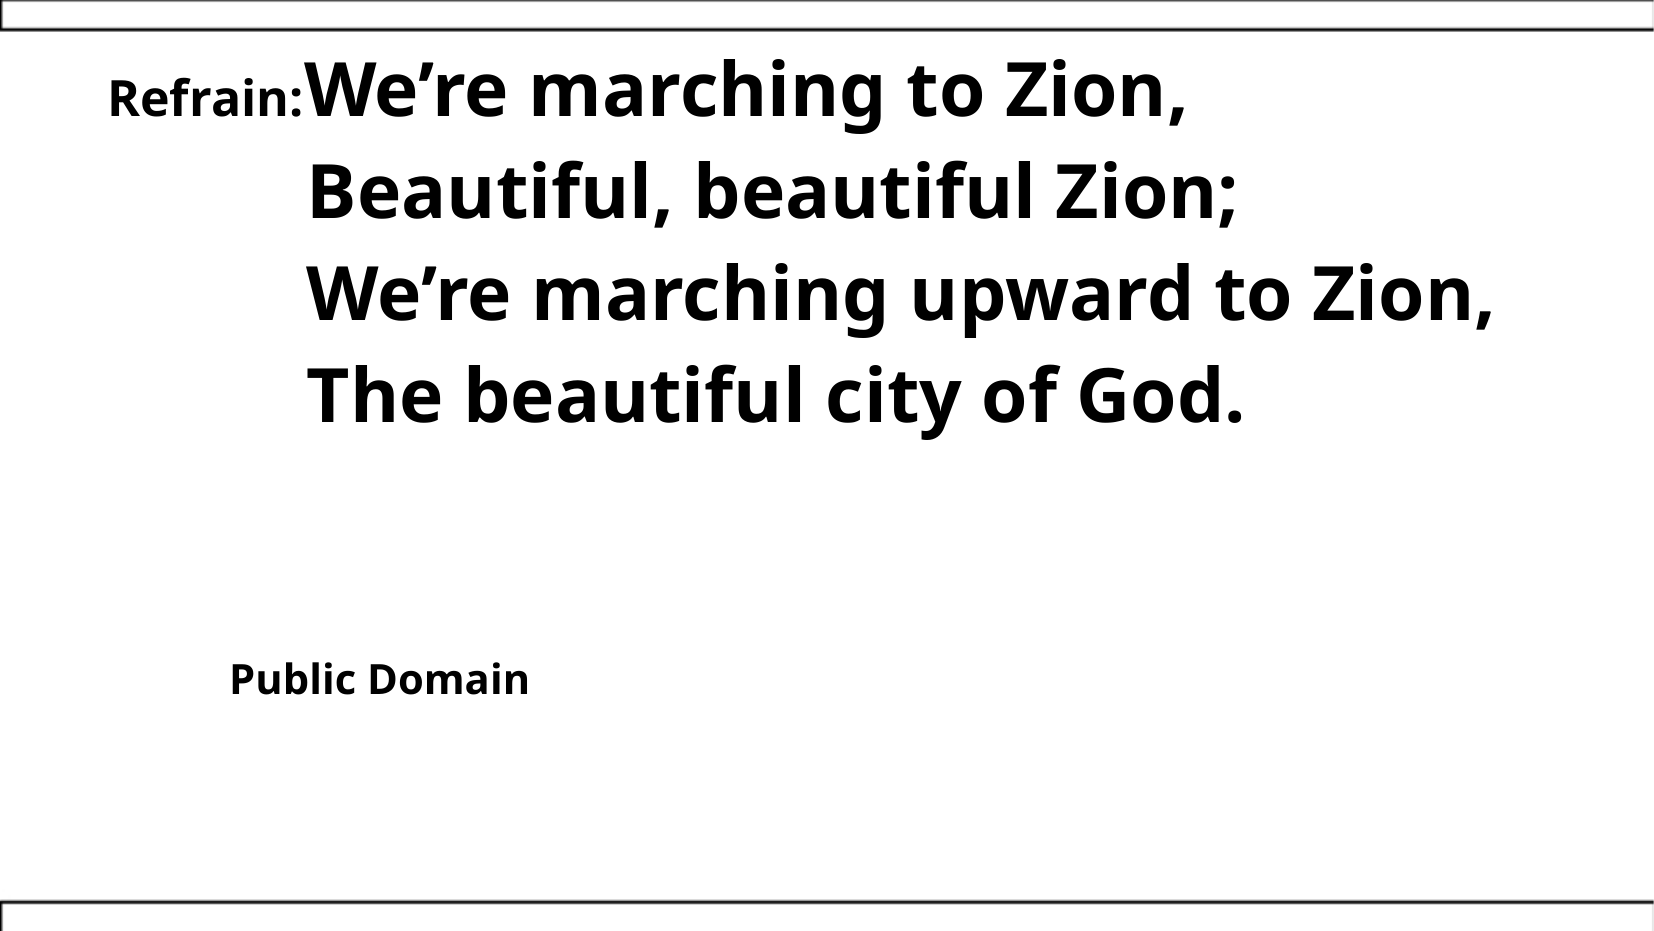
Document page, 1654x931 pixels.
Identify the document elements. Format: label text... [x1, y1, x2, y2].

title Refrain: We’re marching to Zion, Beautiful, beautiful Zion; We’re marching upward to Zion, The beautiful city of God. Public Domain [107, 35, 1531, 691]
picture [0, 0, 1654, 931]
